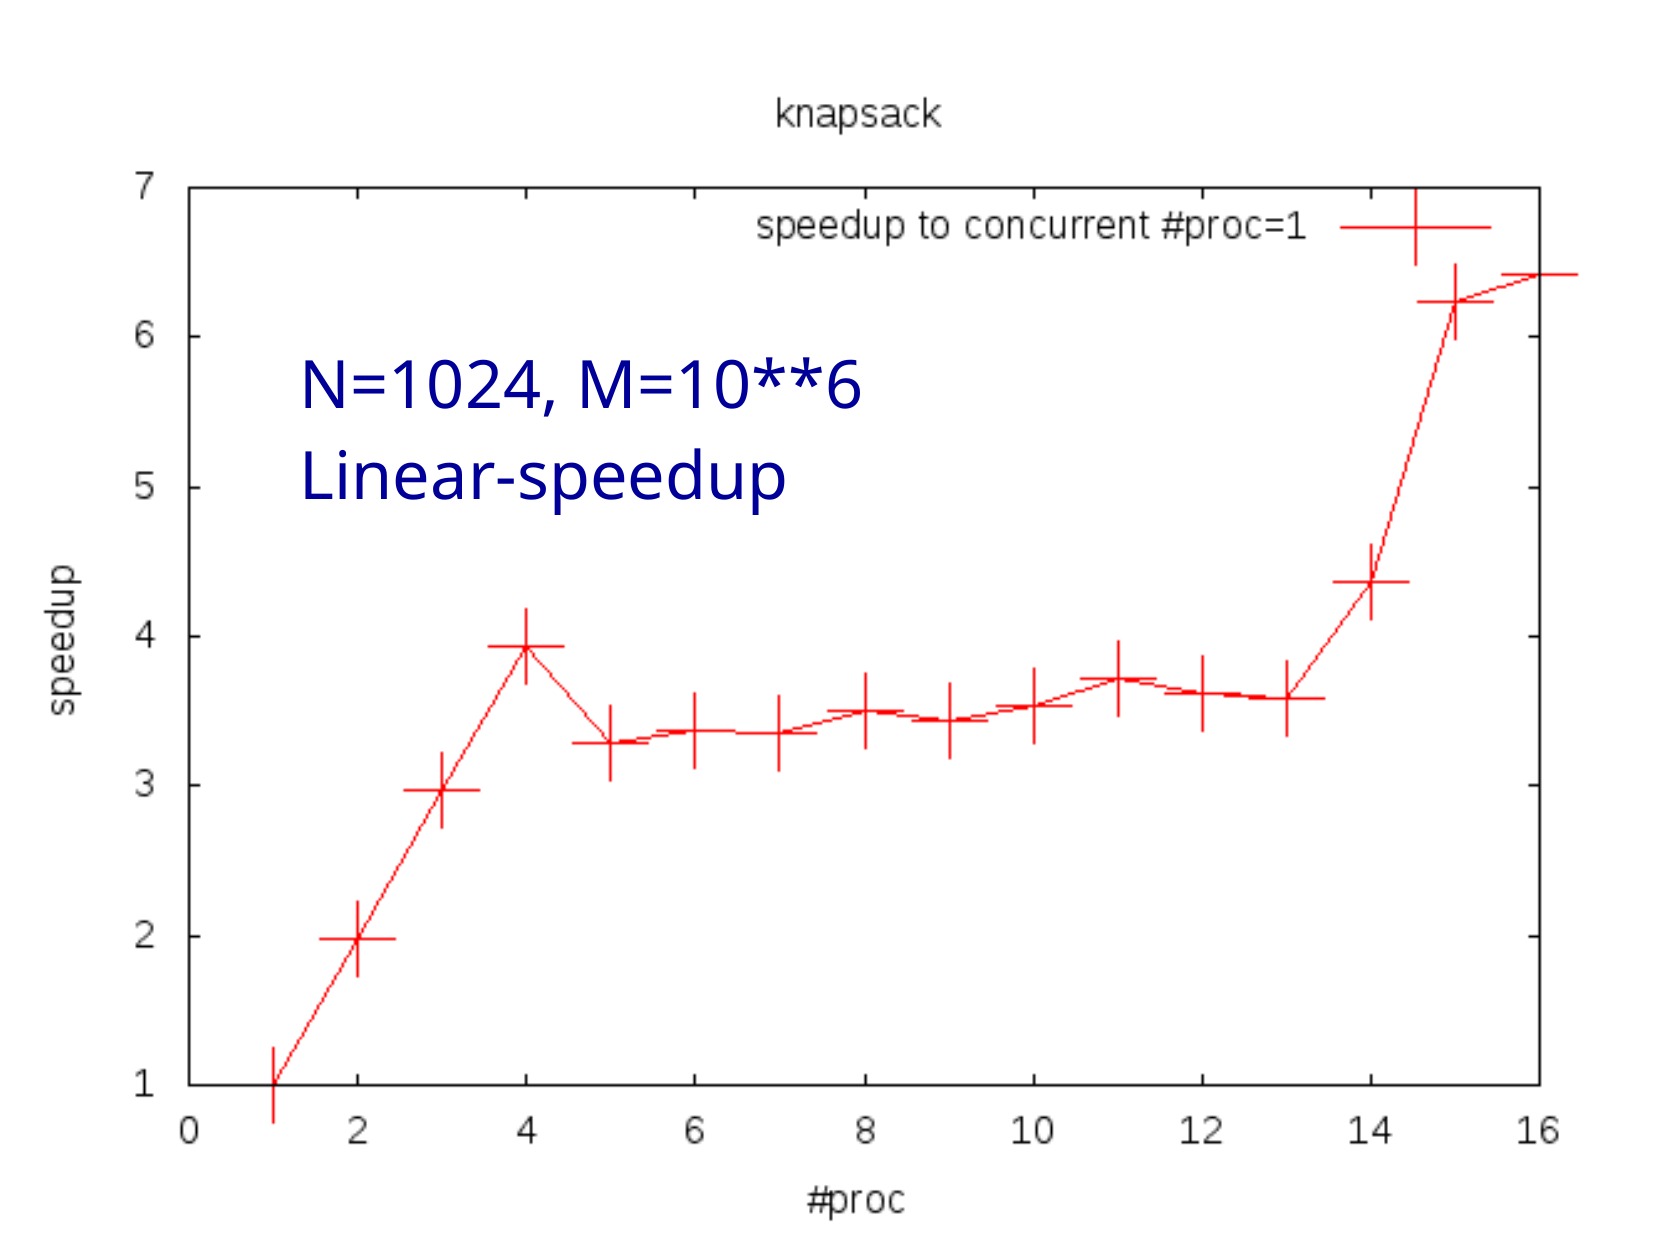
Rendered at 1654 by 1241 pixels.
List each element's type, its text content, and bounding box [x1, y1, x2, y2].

picture [30, 46, 1616, 1236]
text_box N=1024, M=10**6 Linear-speedup [285, 330, 901, 532]
